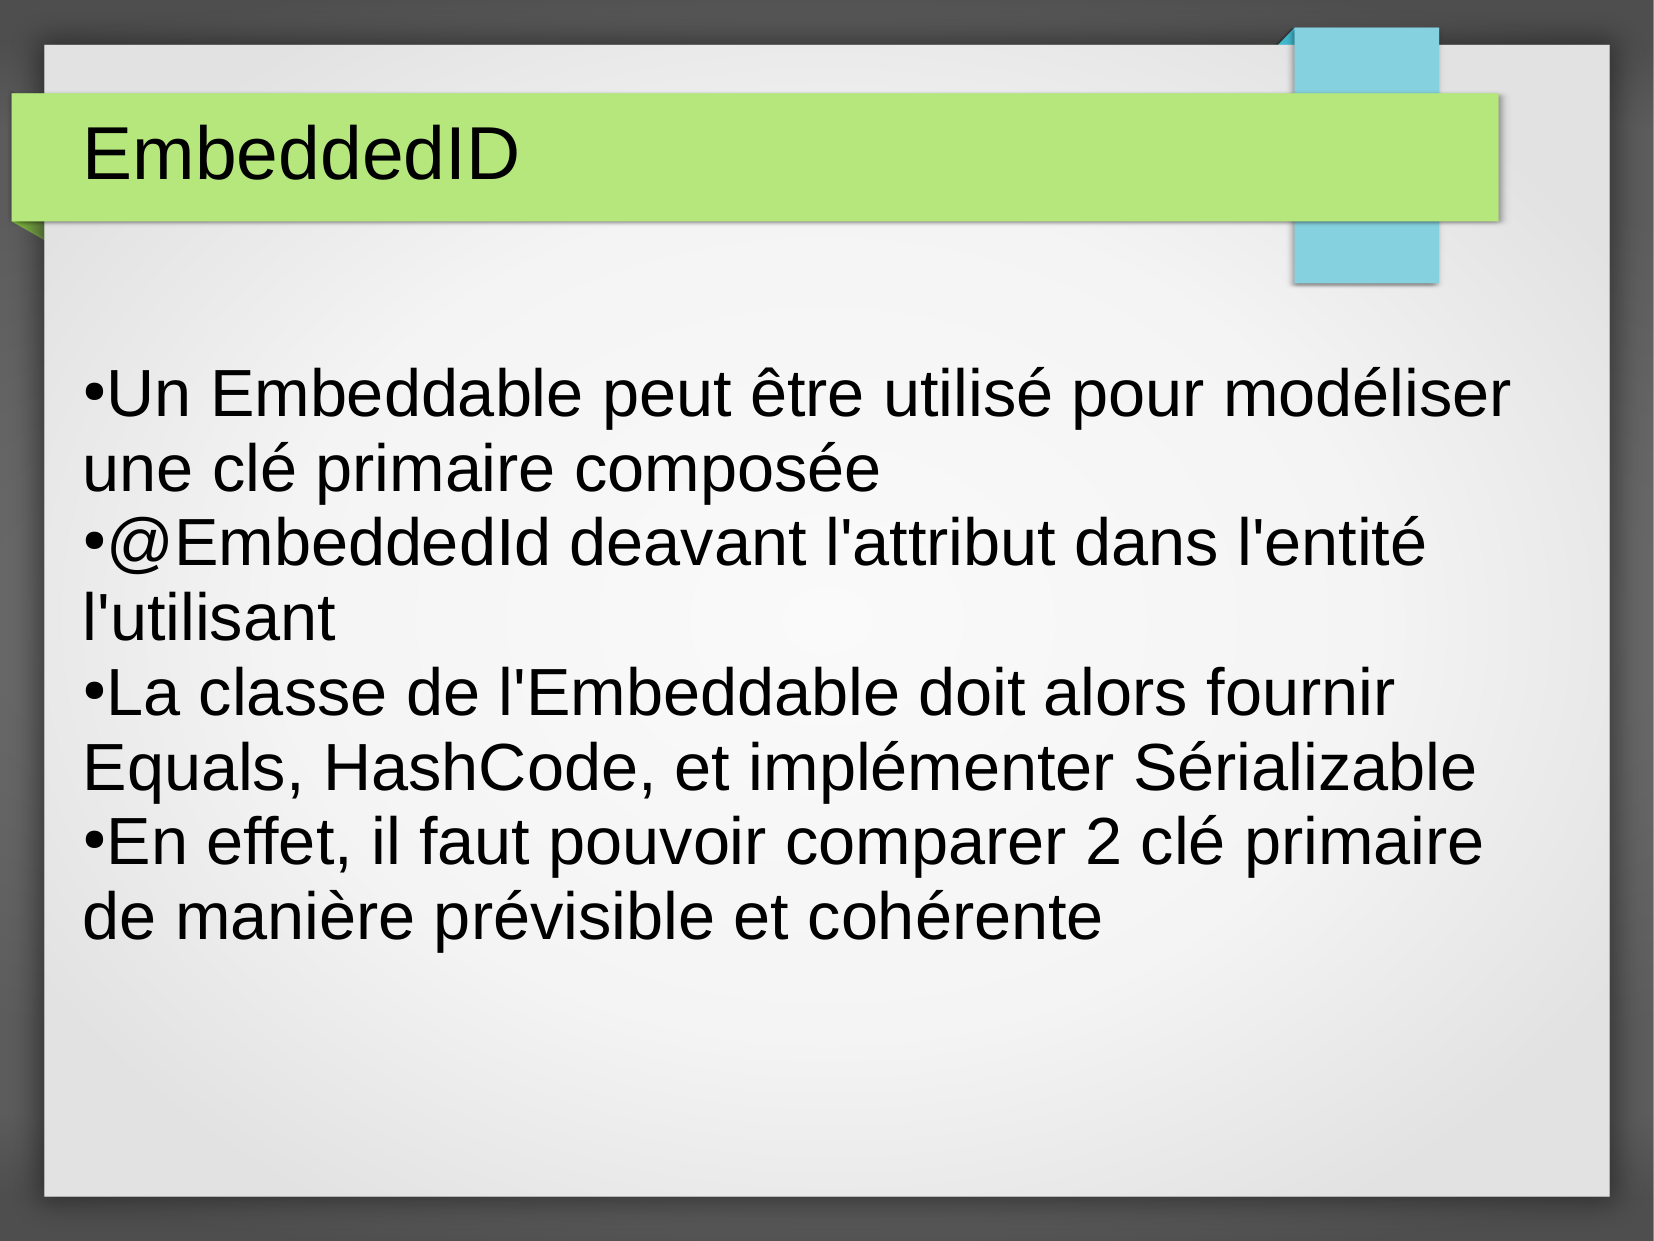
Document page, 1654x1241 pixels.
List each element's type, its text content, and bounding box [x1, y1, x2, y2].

title EmbeddedID [82, 94, 1264, 213]
subtitle Un Embeddable peut être utilisé pour modéliser une clé primaire composée @EmbeddedId deavant l'attribut dans l'entité l'utilisant La classe de l'Embeddable doit alors fournir Equals, HashCode, et implémenter Sérializable En effet, il faut pouvoir comparer 2 clé primaire de manière prévisible et cohérente [82, 295, 1571, 1015]
picture [0, 0, 1654, 1241]
